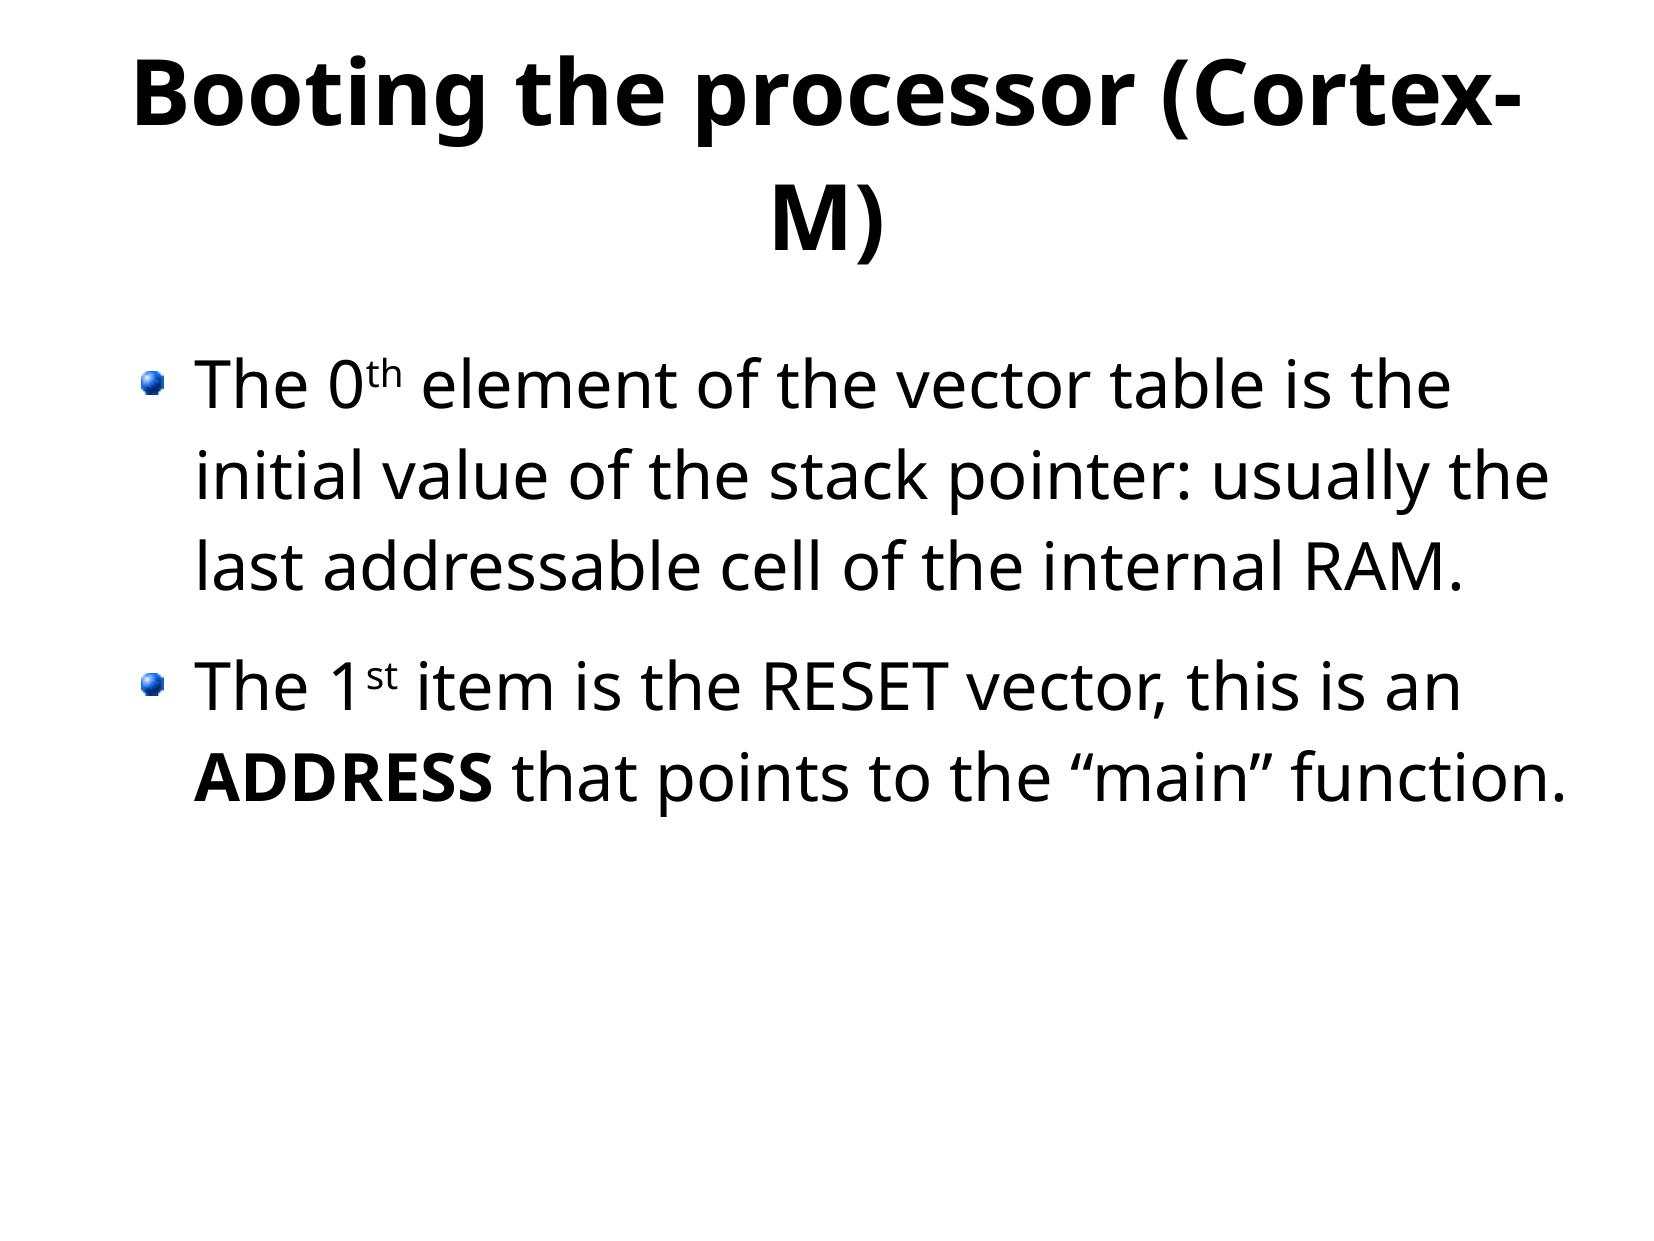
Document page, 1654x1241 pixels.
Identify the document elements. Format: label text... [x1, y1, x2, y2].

title Booting the processor (Cortex-M) [82, 49, 1571, 257]
list The 0th element of the vector table is the initial value of the stack pointer: usually the last addressable cell of the internal RAM. The 1st item is the RESET vector, this is an ADDRESS that points to the “main” function. [82, 337, 1571, 1109]
